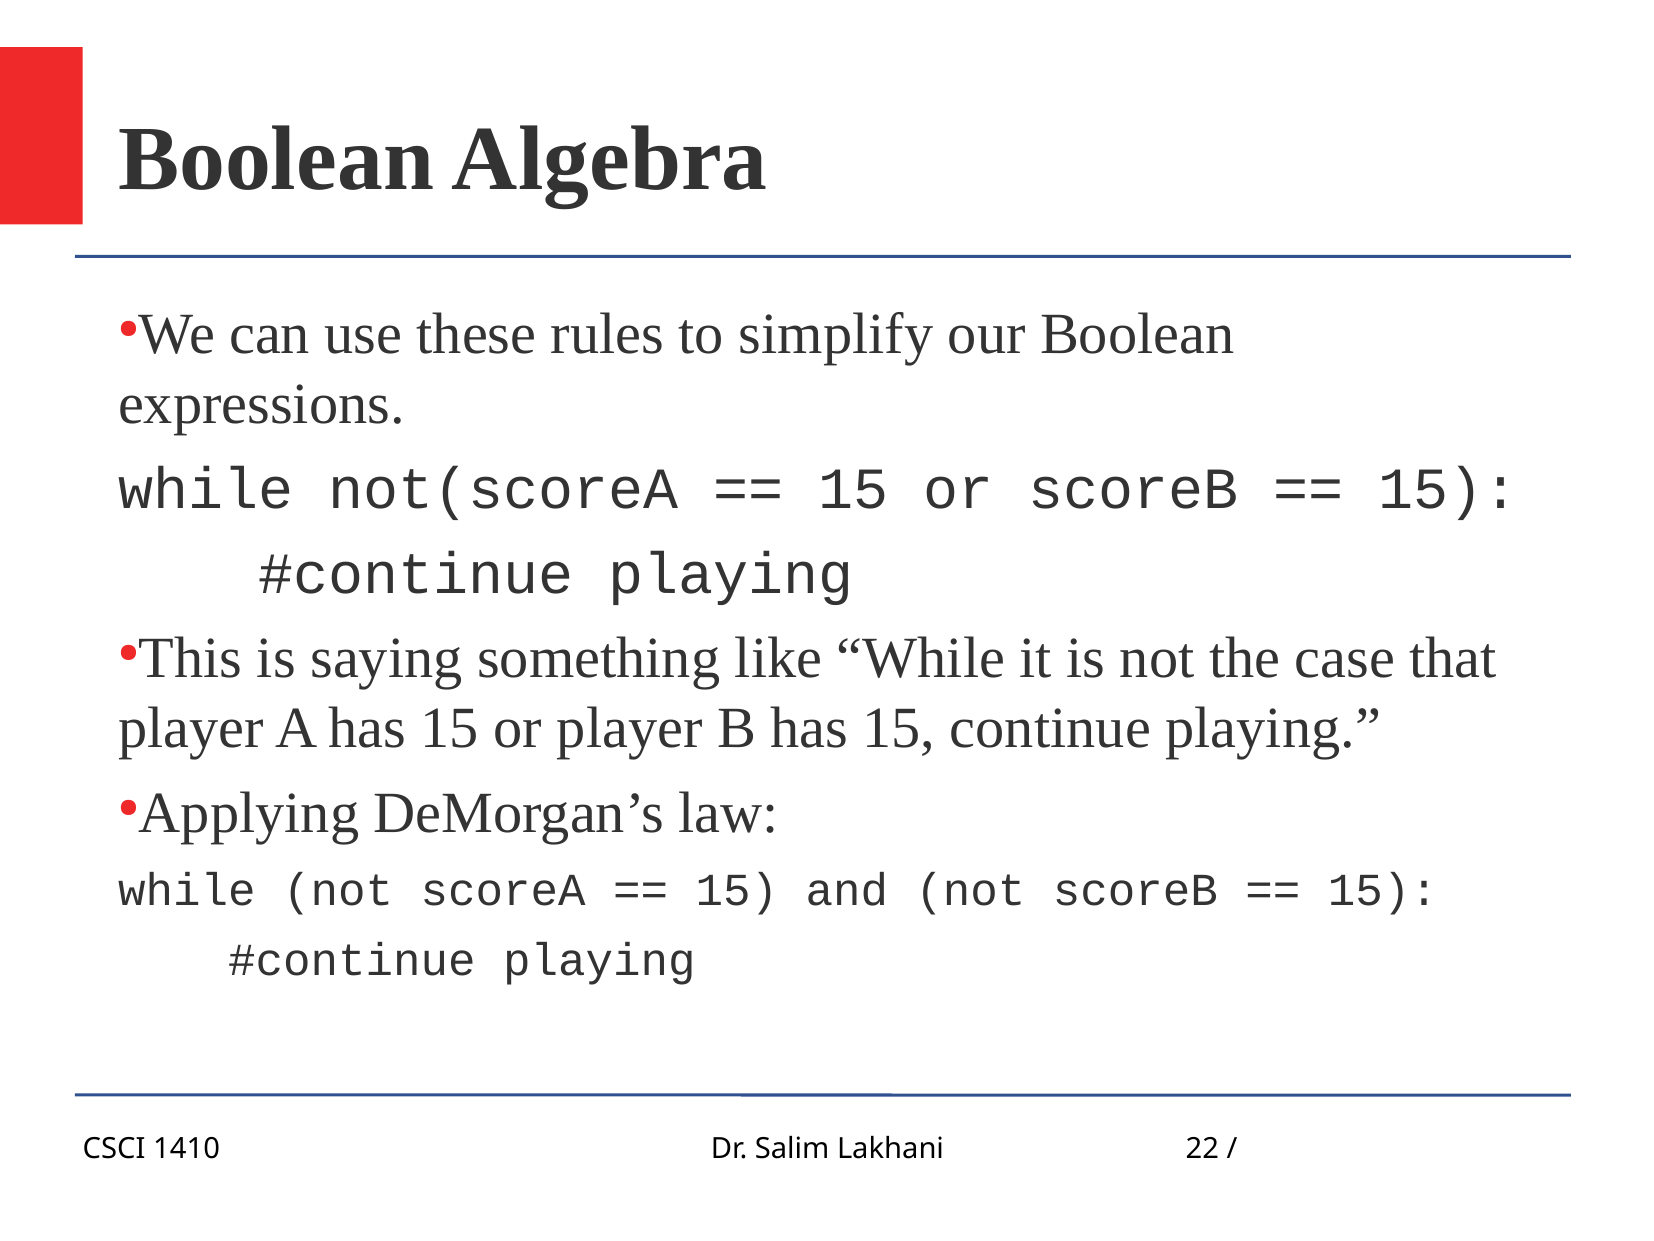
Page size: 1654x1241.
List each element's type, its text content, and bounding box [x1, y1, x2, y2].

text_box CSCI 1410 [82, 1129, 468, 1216]
text_box Dr. Salim Lakhani [565, 1129, 1090, 1216]
list We can use these rules to simplify our Boolean expressions. while not(scoreA == 15 or scoreB == 15): #continue playing This is saying something like “While it is not the case that player A has 15 or player B has 15, continue playing.” Applying DeMorgan’s law: while (not scoreA == 15) and (not scoreB == 15): #continue playing [118, 295, 1536, 1080]
text_box / [1185, 1129, 1571, 1216]
title Boolean Algebra [118, 27, 1571, 278]
